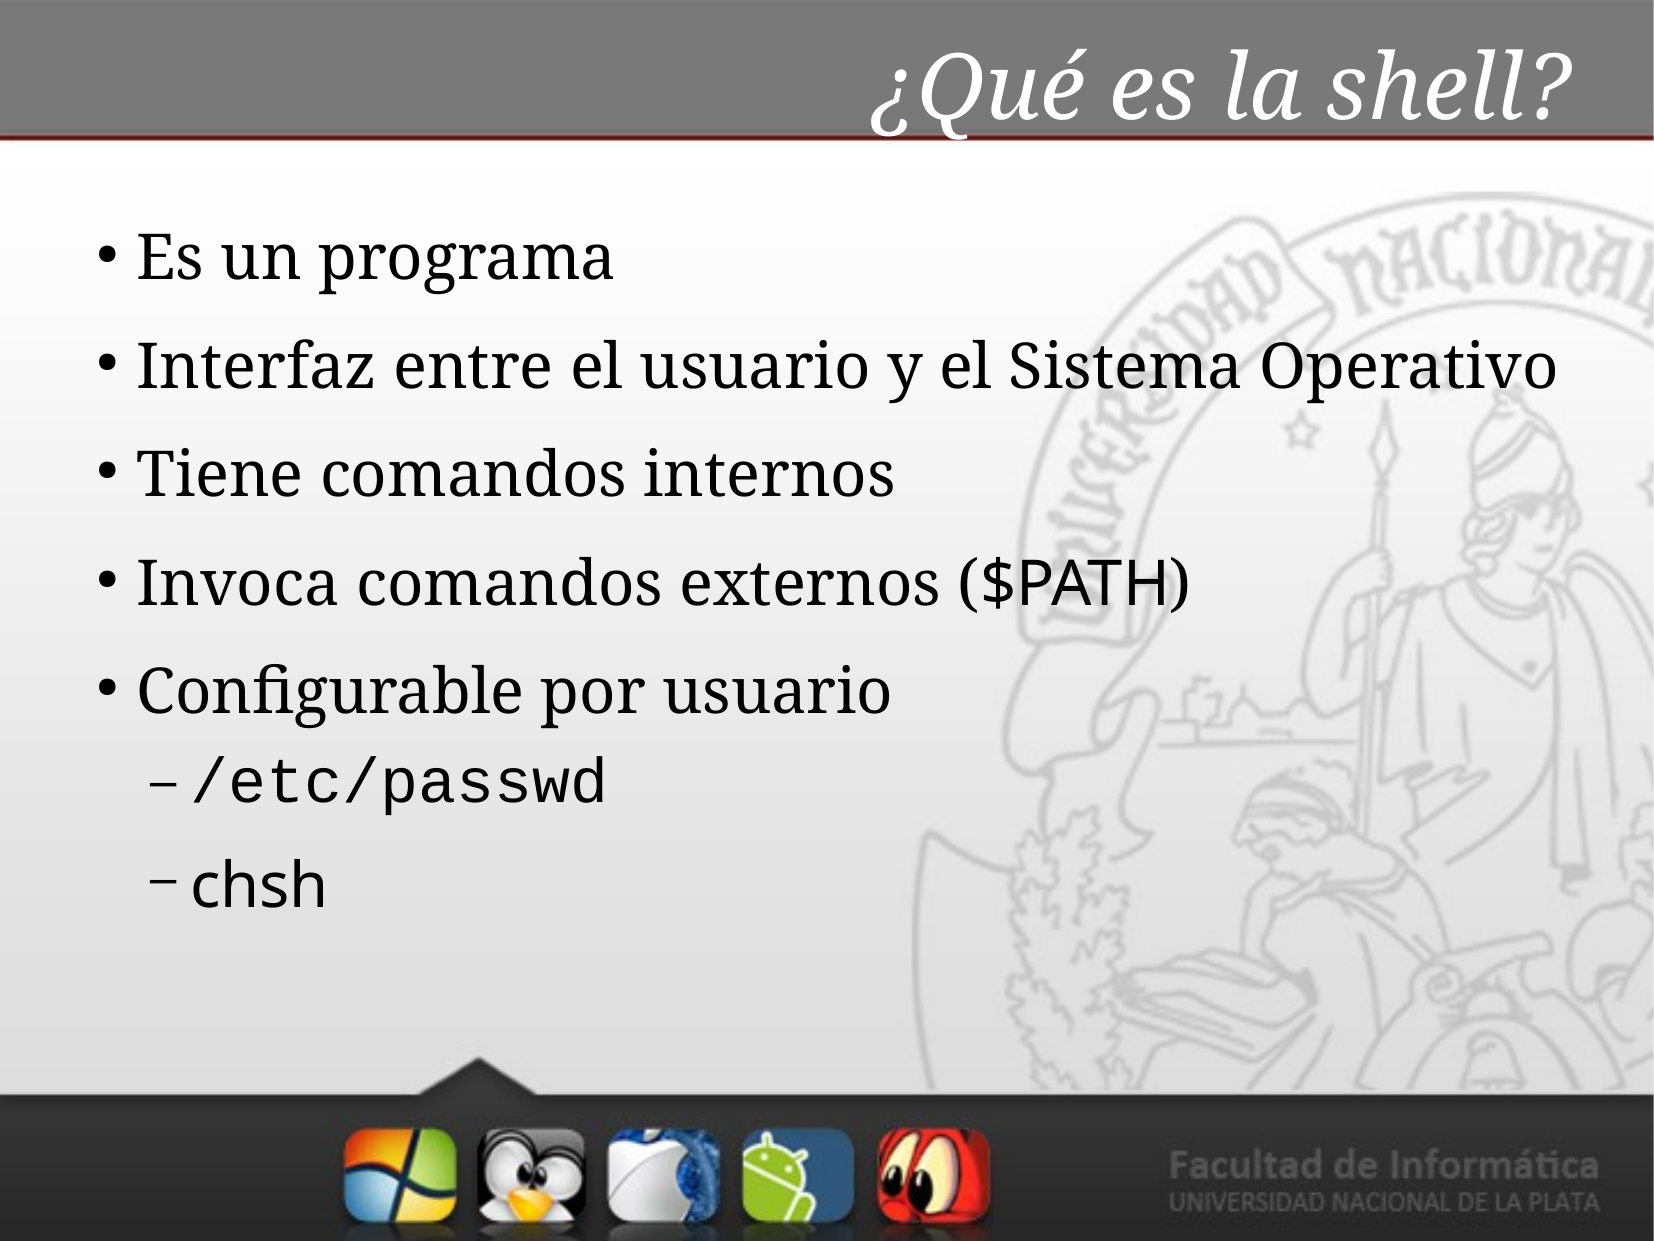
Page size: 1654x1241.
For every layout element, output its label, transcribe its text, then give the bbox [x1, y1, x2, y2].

title ¿Qué es la shell? [82, 25, 1571, 142]
list Es un programa Interfaz entre el usuario y el Sistema Operativo Tiene comandos internos Invoca comandos externos ($PATH) Configurable por usuario /etc/passwd chsh [82, 212, 1571, 1010]
picture [0, 0, 1654, 1241]
